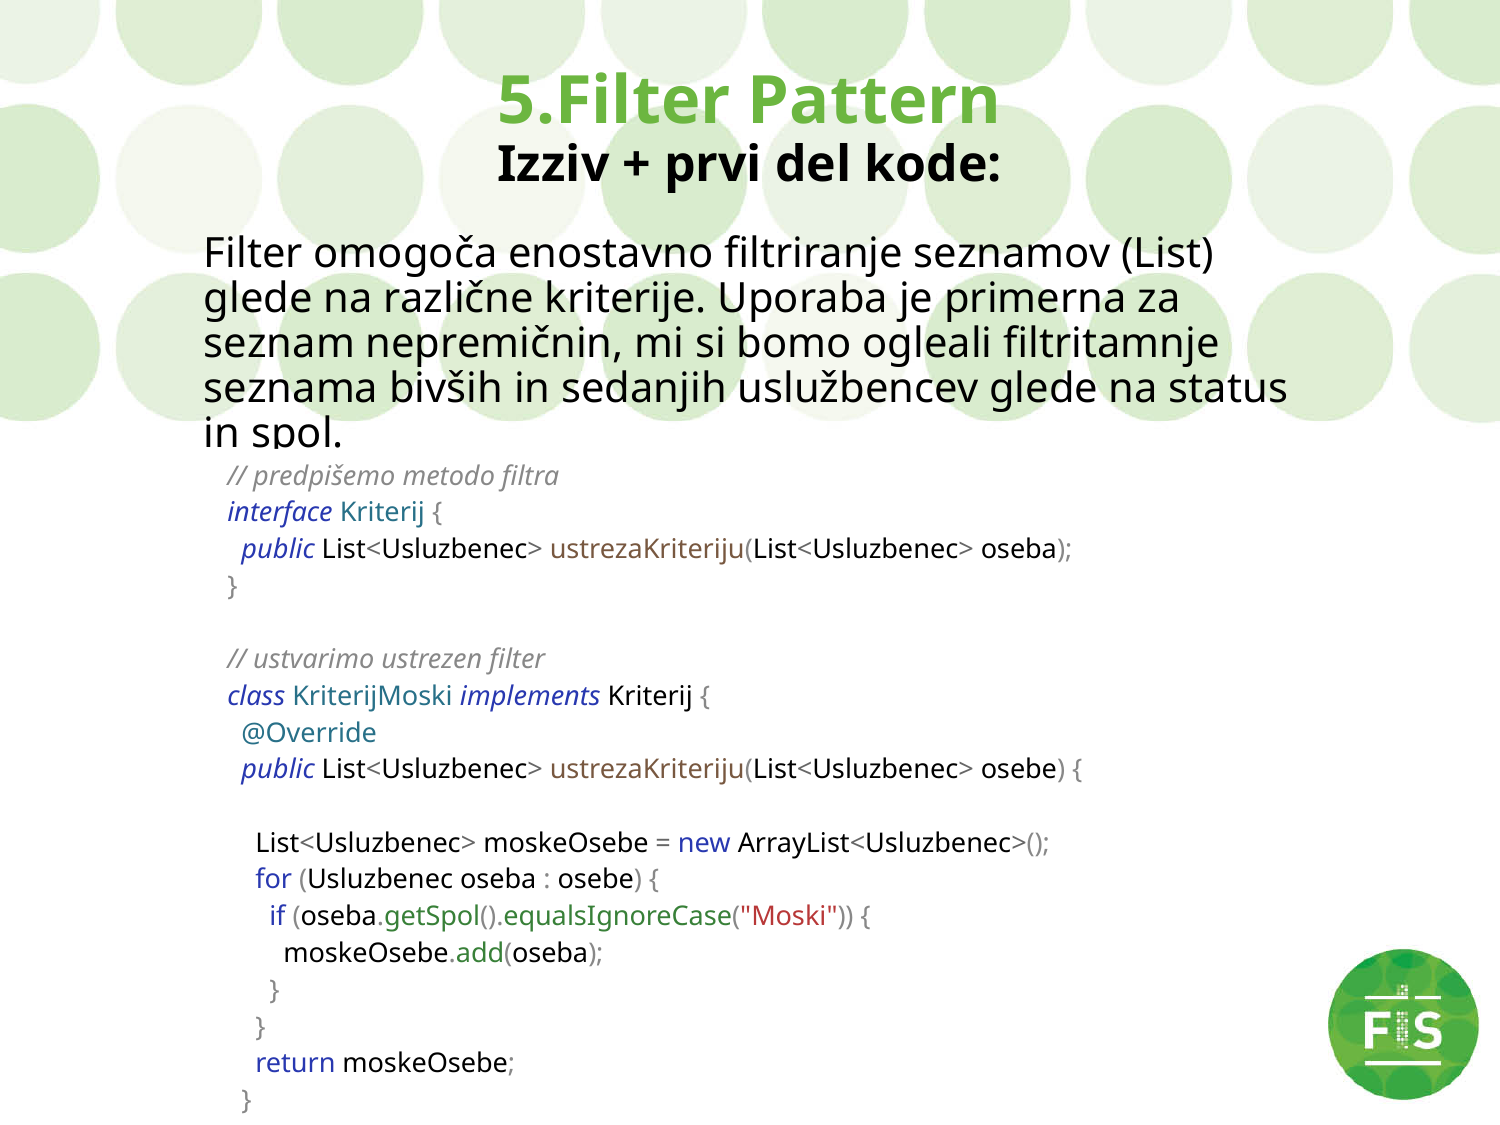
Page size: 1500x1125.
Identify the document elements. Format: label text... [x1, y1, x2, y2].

picture [0, 0, 1500, 1125]
title 5.Filter Pattern Izziv + prvi del kode: [75, 59, 1425, 233]
list Filter omogoča enostavno filtriranje seznamov (List) glede na različne kriterije. Uporaba je primerna za seznam nepremičnin, mi si bomo ogleali filtritamnje seznama bivših in sedanjih uslužbencev glede na status in spol. [118, 224, 1323, 343]
picture [278, 427, 291, 444]
text_box // predpišemo metodo filtra interface Kriterij { public List<Usluzbenec> ustrezaKriteriju(List<Usluzbenec> oseba); } // ustvarimo ustrezen filter class KriterijMoski implements Kriterij { @Override public List<Usluzbenec> ustrezaKriteriju(List<Usluzbenec> osebe) { List<Usluzbenec> moskeOsebe = new ArrayList<Usluzbenec>(); for (Usluzbenec oseba : osebe) { if (oseba.getSpol().equalsIgnoreCase("Moski")) { moskeOsebe.add(oseba); } } return moskeOsebe; } } [212, 448, 1264, 1063]
